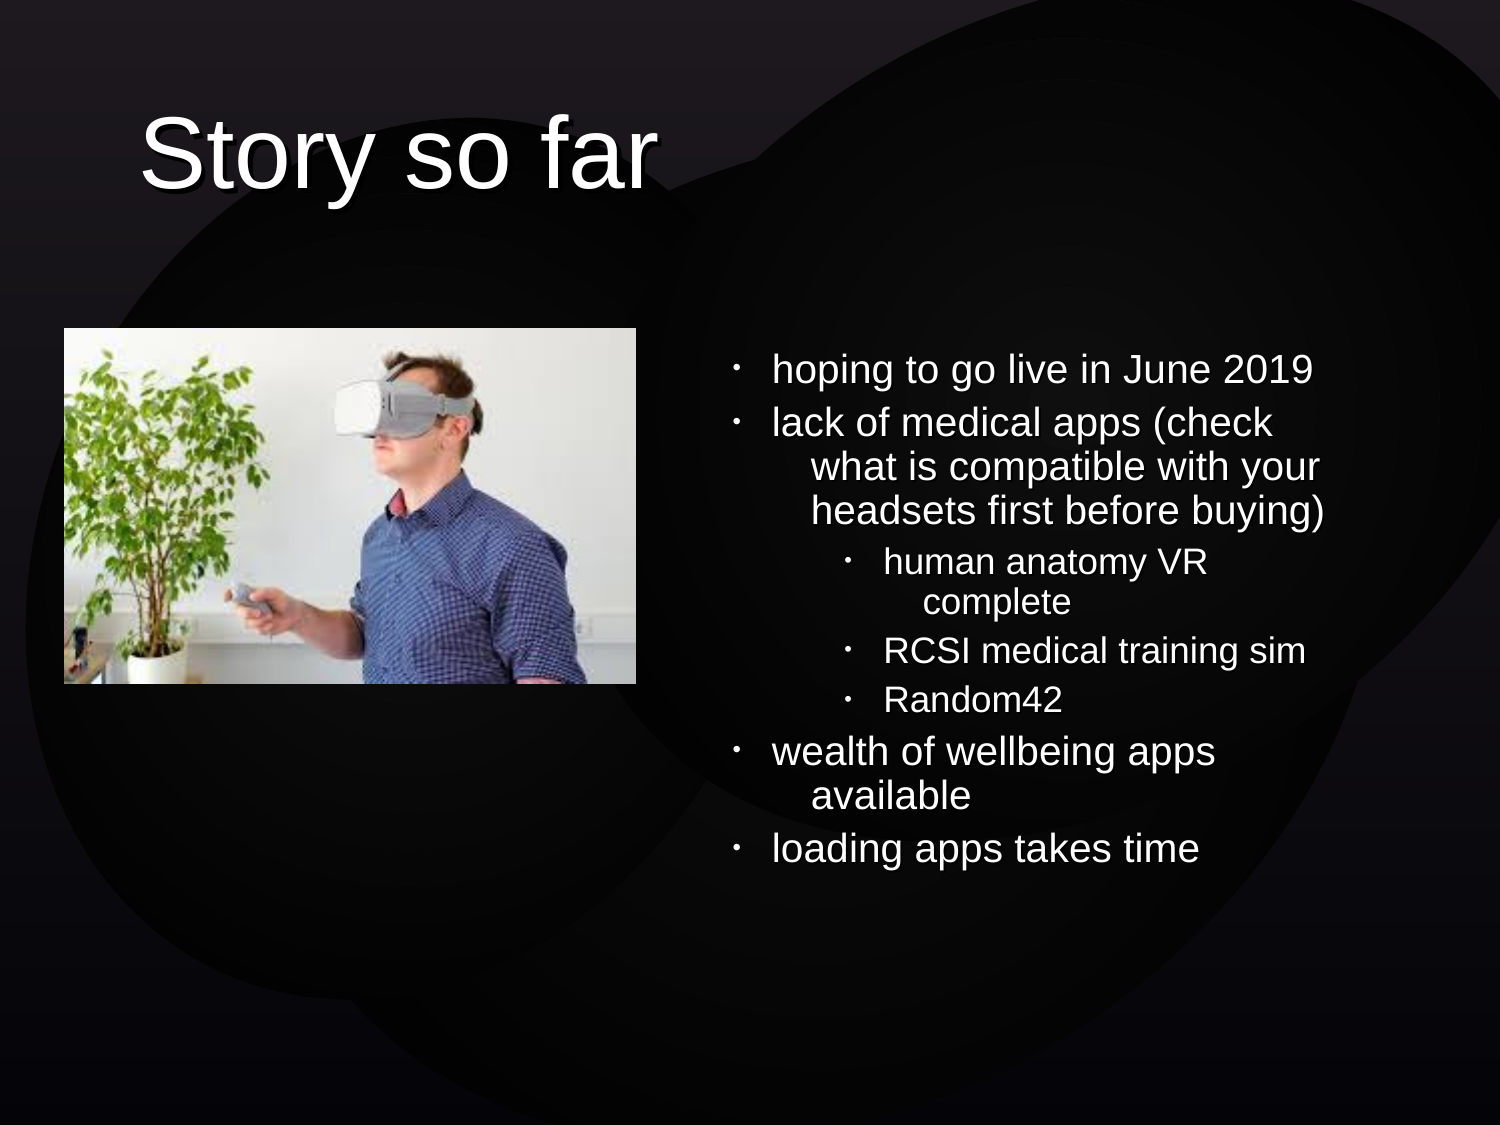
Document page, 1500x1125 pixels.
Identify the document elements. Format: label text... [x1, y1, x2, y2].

title Story so far [123, 66, 1361, 217]
picture [64, 328, 636, 684]
list hoping to go live in June 2019 lack of medical apps (check what is compatible with your headsets first before buying) human anatomy VR complete RCSI medical training sim Random42 wealth of wellbeing apps available loading apps takes time [712, 293, 1362, 926]
